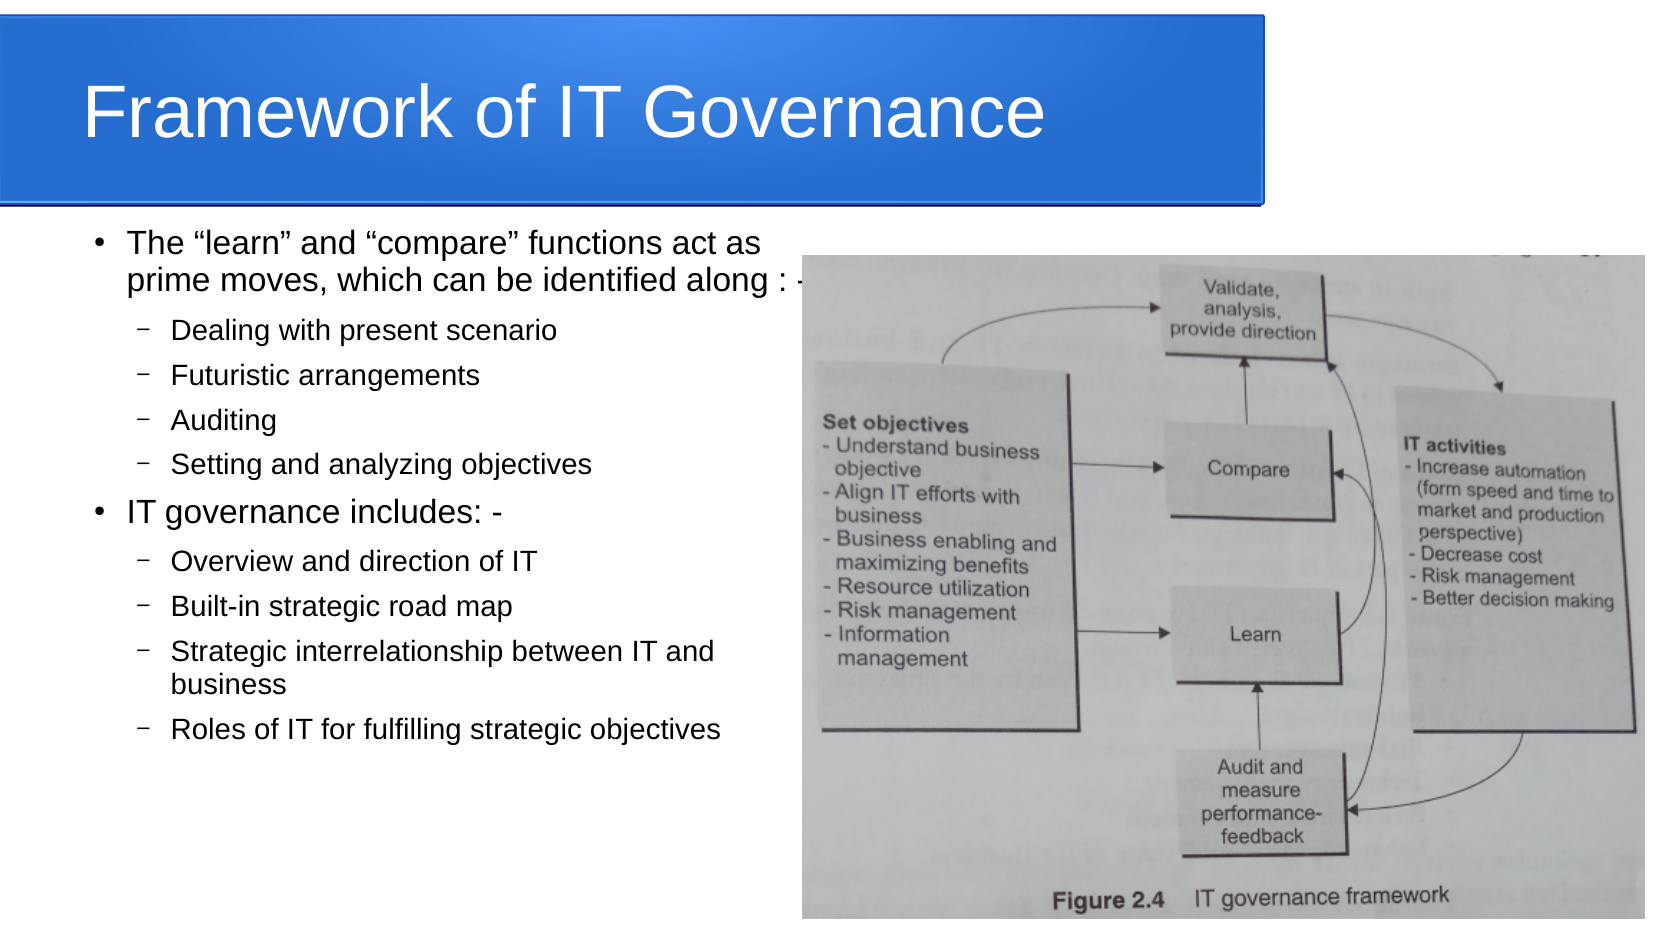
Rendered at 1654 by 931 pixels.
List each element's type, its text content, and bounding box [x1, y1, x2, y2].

list The “learn” and “compare” functions act as prime moves, which can be identified along : - Dealing with present scenario Futuristic arrangements Auditing Setting and analyzing objectives IT governance includes: - Overview and direction of IT Built-in strategic road map Strategic interrelationship between IT and business Roles of IT for fulfilling strategic objectives [82, 224, 809, 764]
picture [802, 255, 1645, 919]
title Framework of IT Governance [82, 35, 1235, 189]
